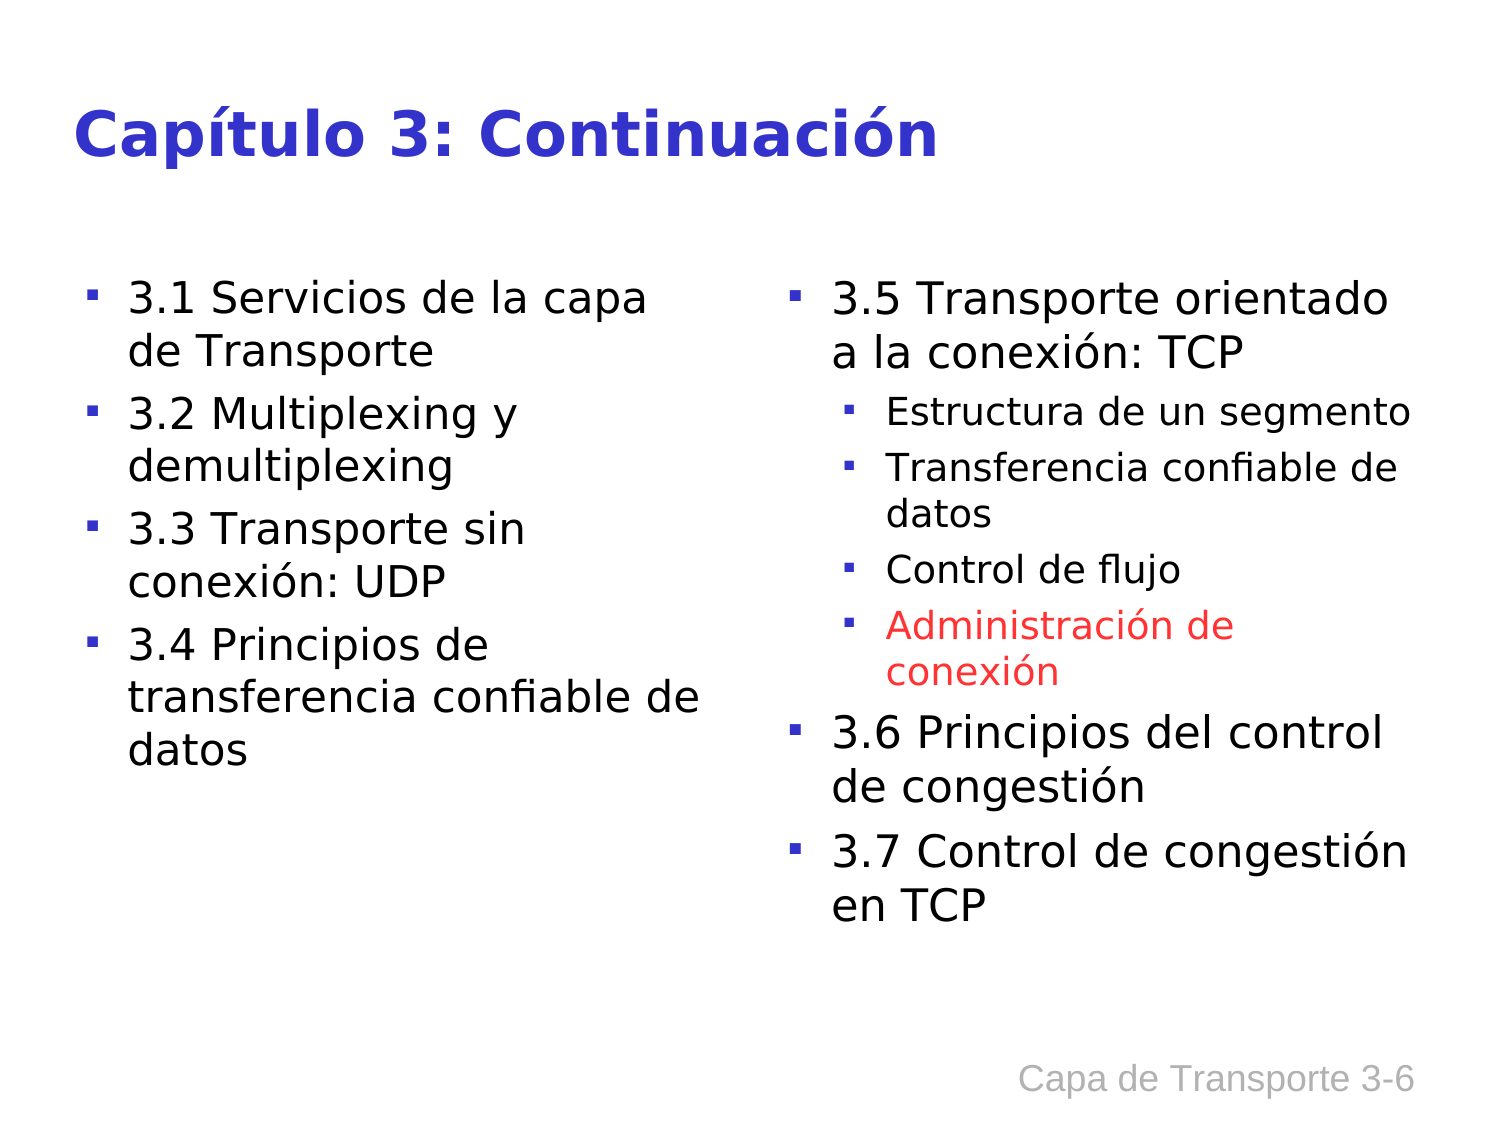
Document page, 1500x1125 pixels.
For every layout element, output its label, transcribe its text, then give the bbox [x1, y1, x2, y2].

list 3.1 Servicios de la capa de Transporte 3.2 Multiplexing y demultiplexing 3.3 Transporte sin conexión: UDP 3.4 Principios de transferencia confiable de datos [59, 262, 729, 1047]
title Capítulo 3: Continuación [59, 37, 1430, 225]
list 3.5 Transporte orientado a la conexión: TCP Estructura de un segmento Transferencia confiable de datos Control de flujo Administración de conexión 3.6 Principios del control de congestión 3.7 Control de congestión en TCP [761, 262, 1431, 1047]
